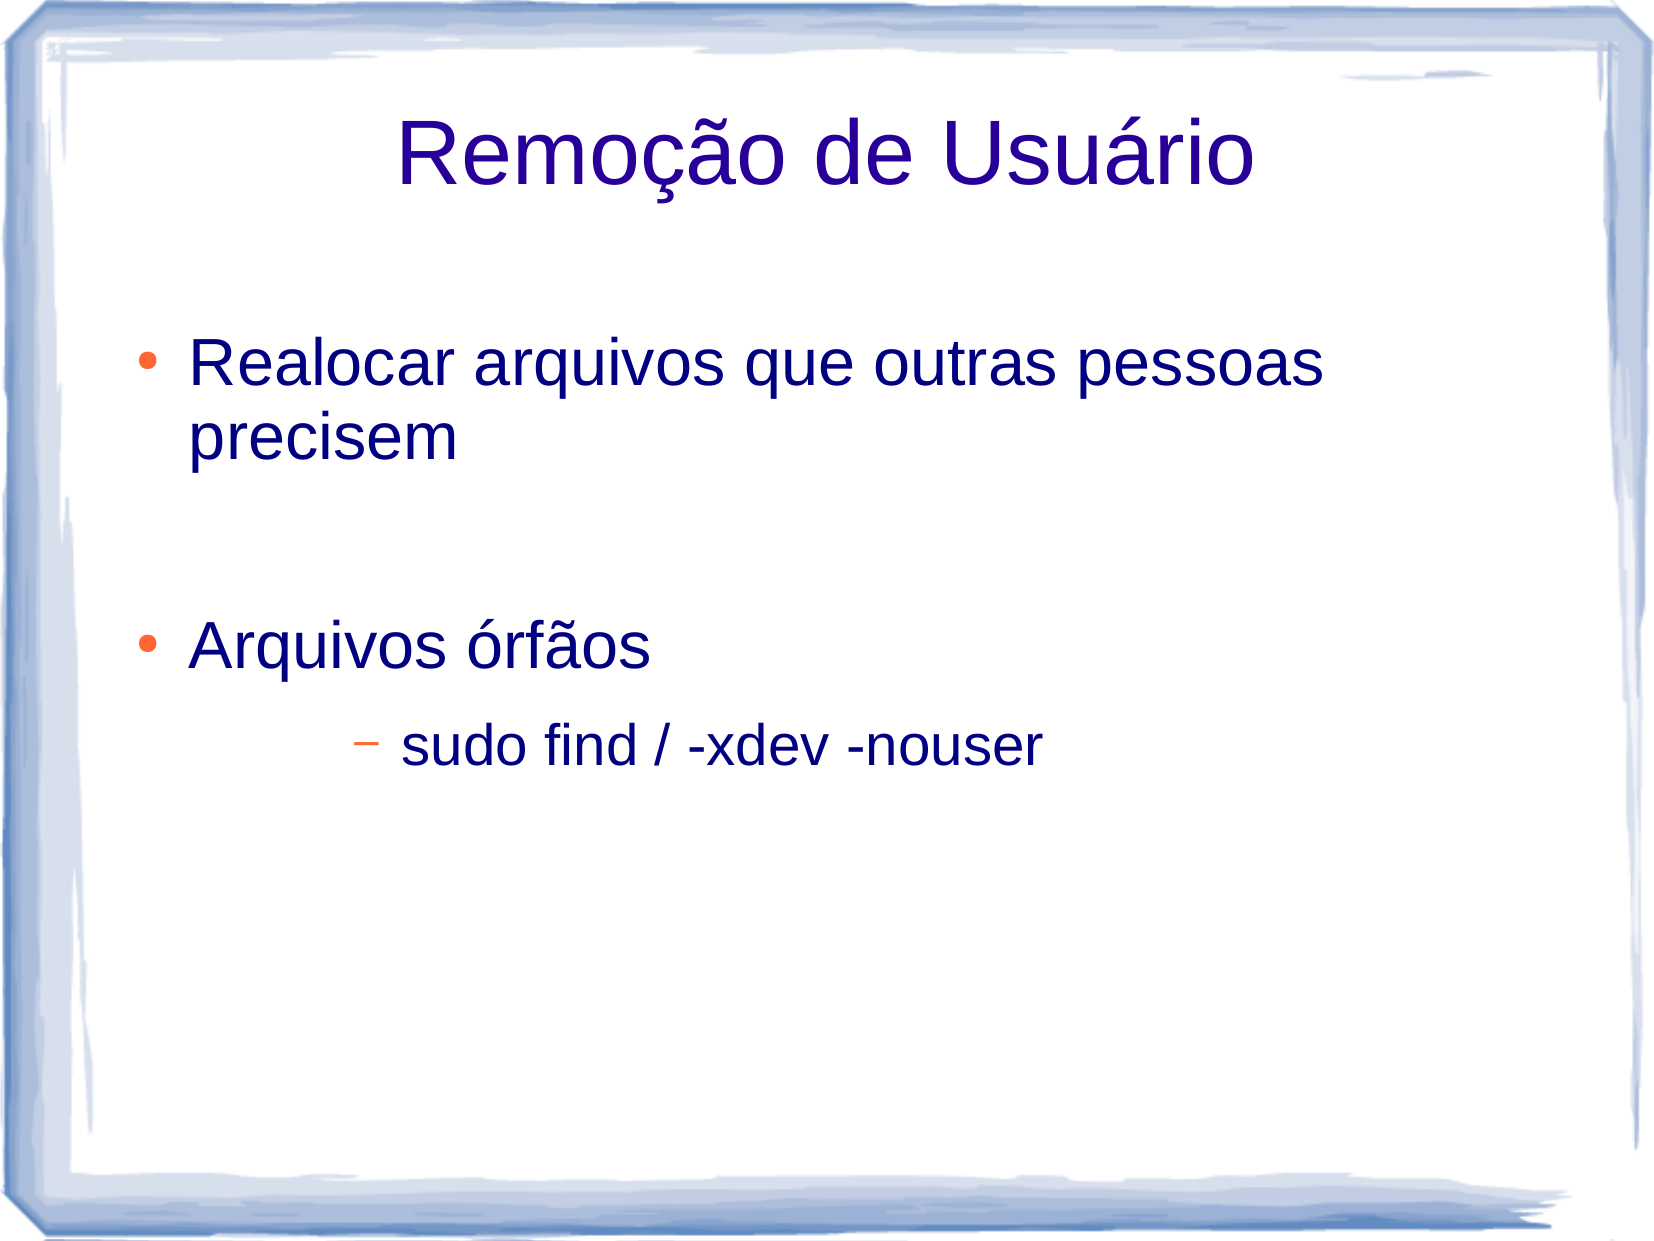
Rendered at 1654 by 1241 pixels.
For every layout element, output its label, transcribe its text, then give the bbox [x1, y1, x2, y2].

list Realocar arquivos que outras pessoas precisem Arquivos órfãos sudo find / -xdev -nouser [118, 324, 1571, 1045]
picture [0, 0, 1654, 1241]
title Remoção de Usuário [82, 49, 1571, 257]
